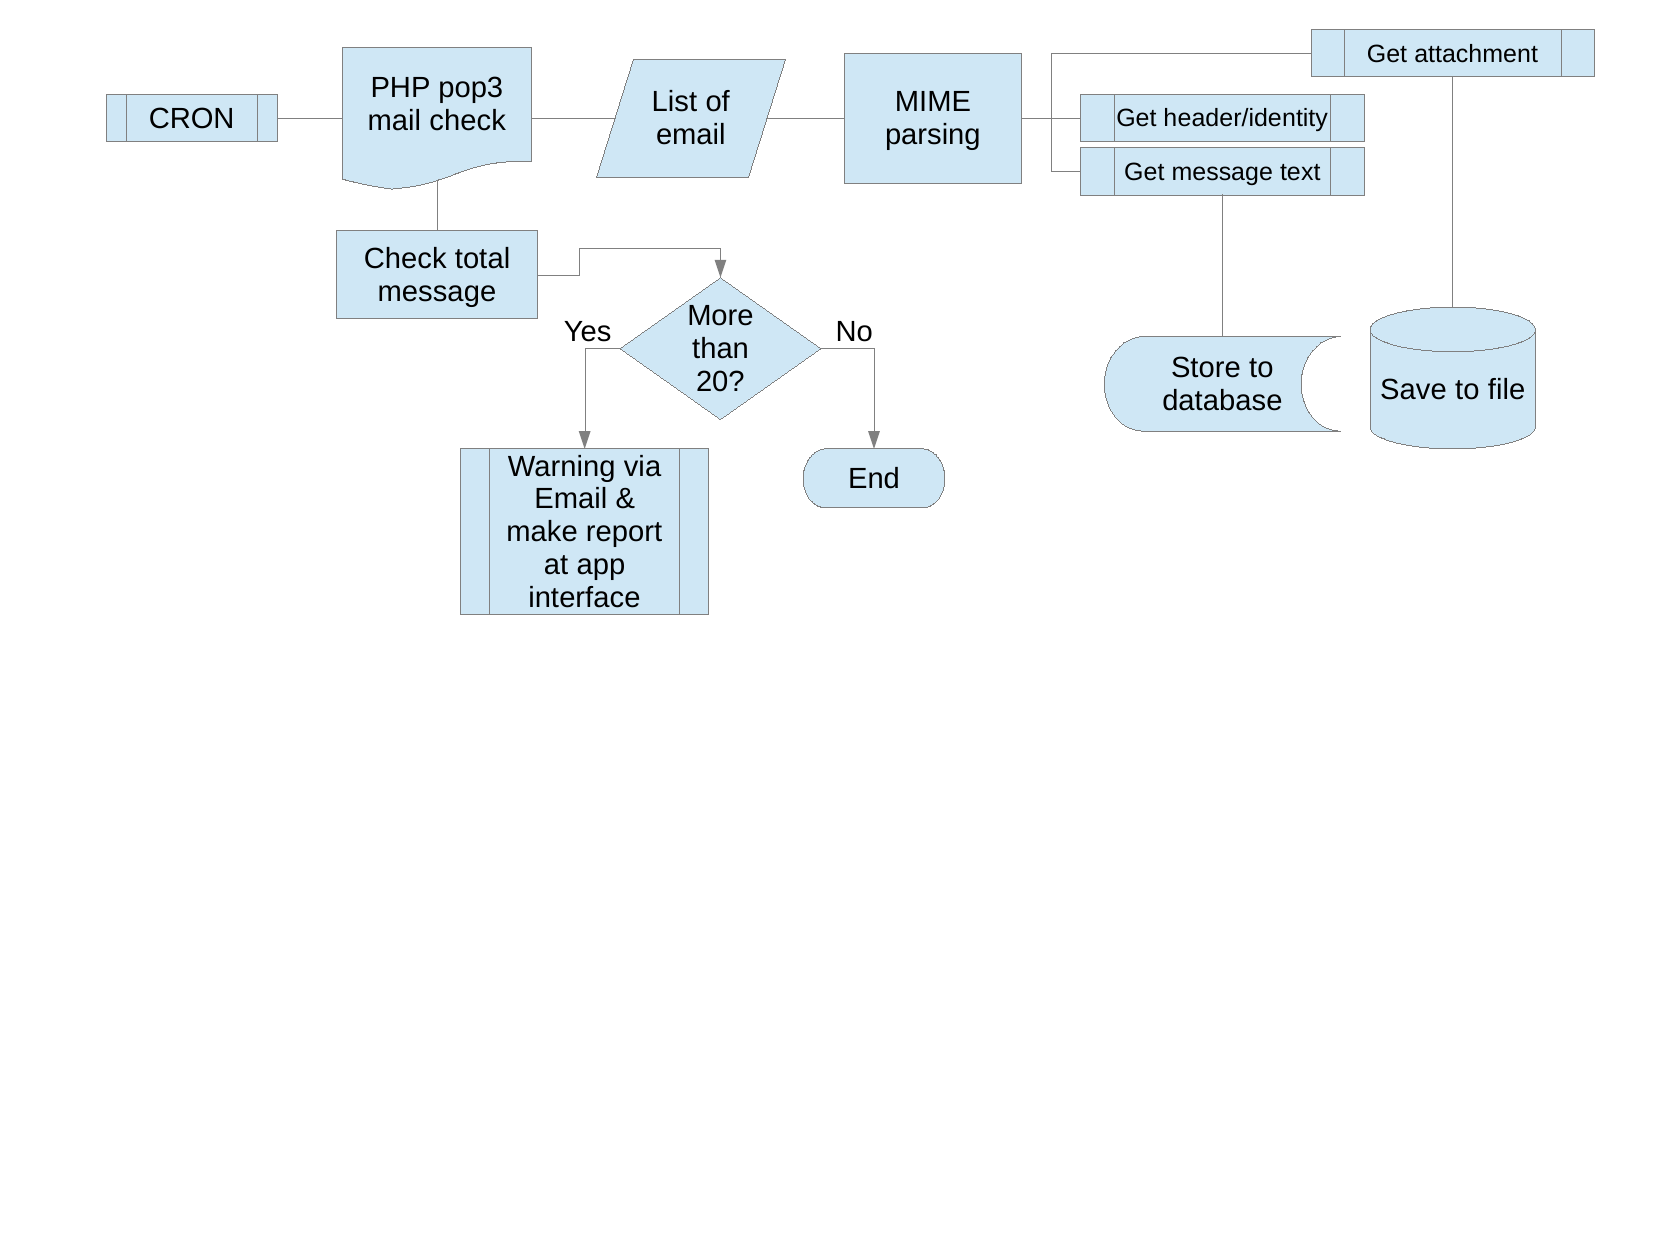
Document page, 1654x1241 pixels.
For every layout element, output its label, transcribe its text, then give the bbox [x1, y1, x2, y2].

text_box Save to file [1370, 307, 1536, 449]
text_box PHP pop3 mail check [342, 47, 532, 190]
text_box Check total message [336, 230, 538, 319]
text_box List of email [596, 59, 786, 178]
text_box Get header/identity [1081, 94, 1364, 142]
text_box CRON [106, 94, 278, 142]
text_box Store to database [1104, 336, 1341, 432]
text_box Warning via Email & make report at app interface [461, 448, 709, 615]
text_box MIME parsing [844, 53, 1022, 184]
text_box No [820, 349, 874, 355]
text_box No [820, 307, 889, 355]
text_box Get message text [1081, 147, 1364, 196]
text_box Yes [549, 307, 627, 355]
text_box Get attachment [1311, 29, 1595, 77]
text_box End [803, 448, 945, 508]
text_box More than 20? [627, 277, 820, 420]
